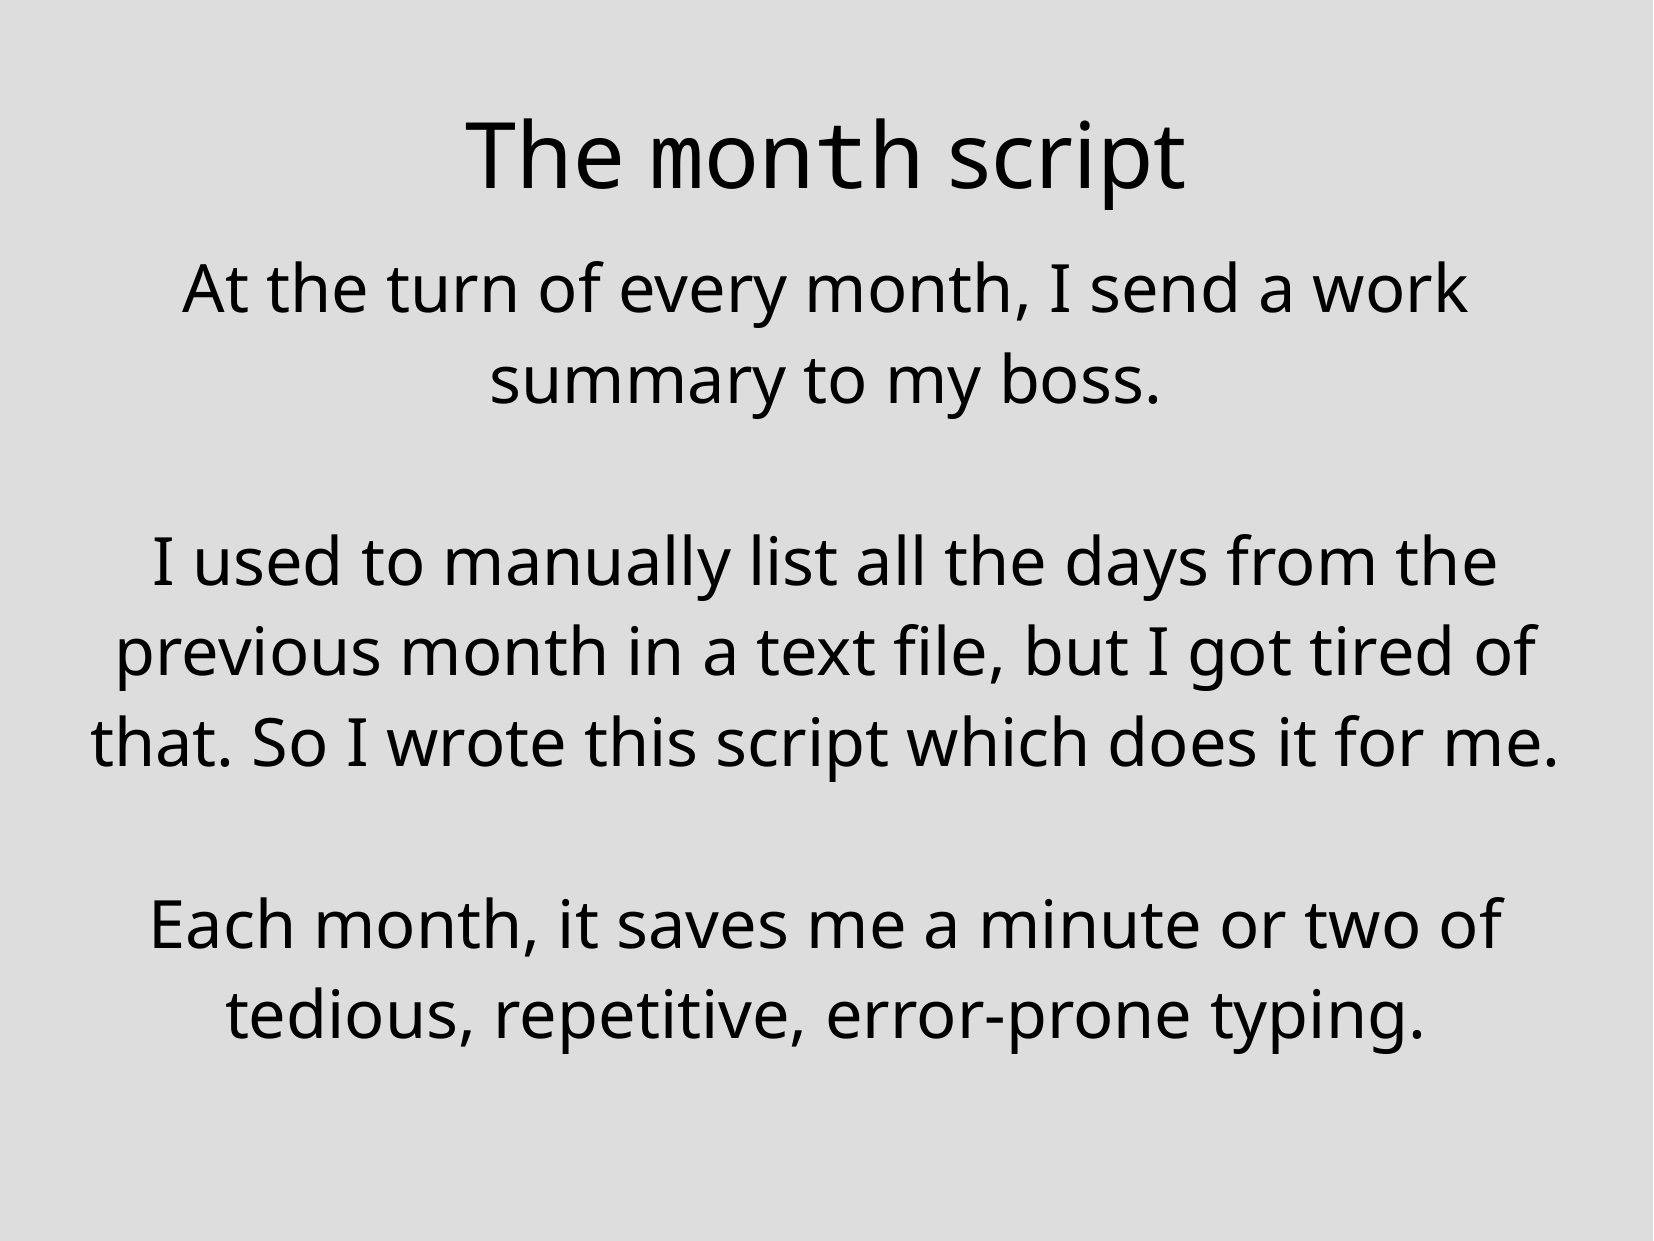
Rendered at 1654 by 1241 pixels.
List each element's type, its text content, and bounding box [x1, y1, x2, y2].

title The month script [82, 49, 1571, 257]
subtitle At the turn of every month, I send a work summary to my boss. I used to manually list all the days from the previous month in a text file, but I got tired of that. So I wrote this script which does it for me. Each month, it saves me a minute or two of tedious, repetitive, error-prone typing. [82, 290, 1571, 1010]
